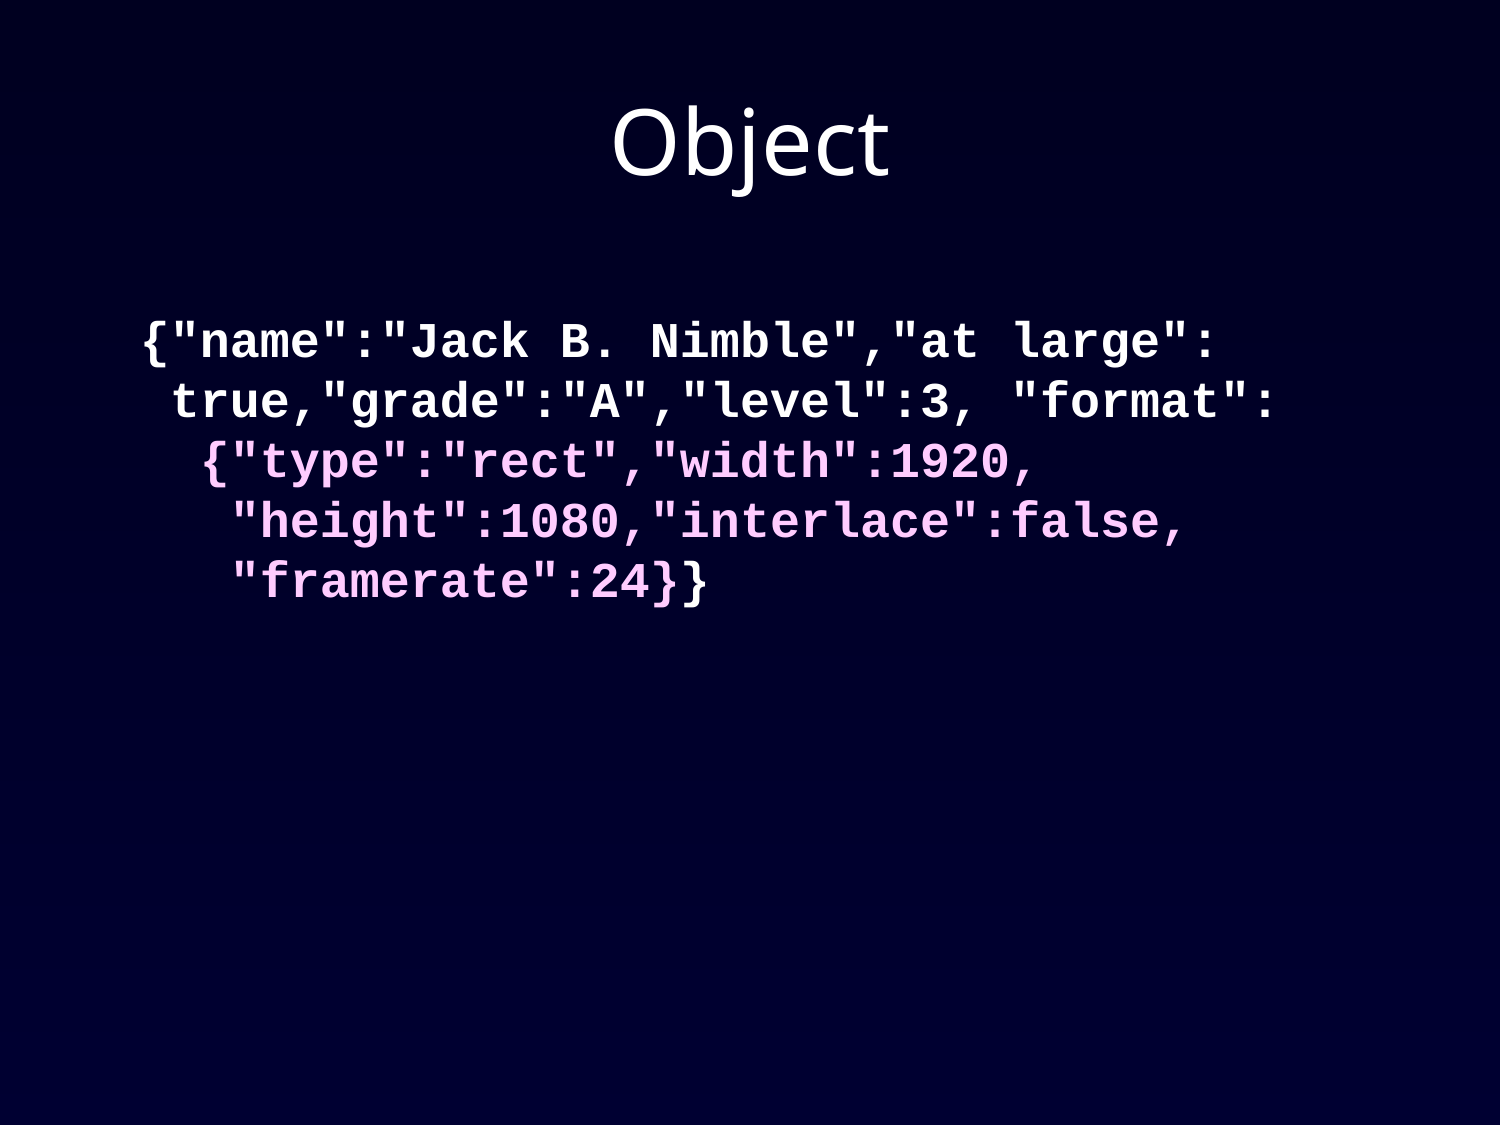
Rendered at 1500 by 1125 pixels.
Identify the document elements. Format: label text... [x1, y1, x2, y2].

title Object [75, 45, 1426, 233]
text_box {"name":"Jack B. Nimble","at large": true,"grade":"A","level":3, "format": {"type":"rect","width":1920, "height":1080,"interlace":false, "framerate":24}} [125, 299, 1401, 616]
